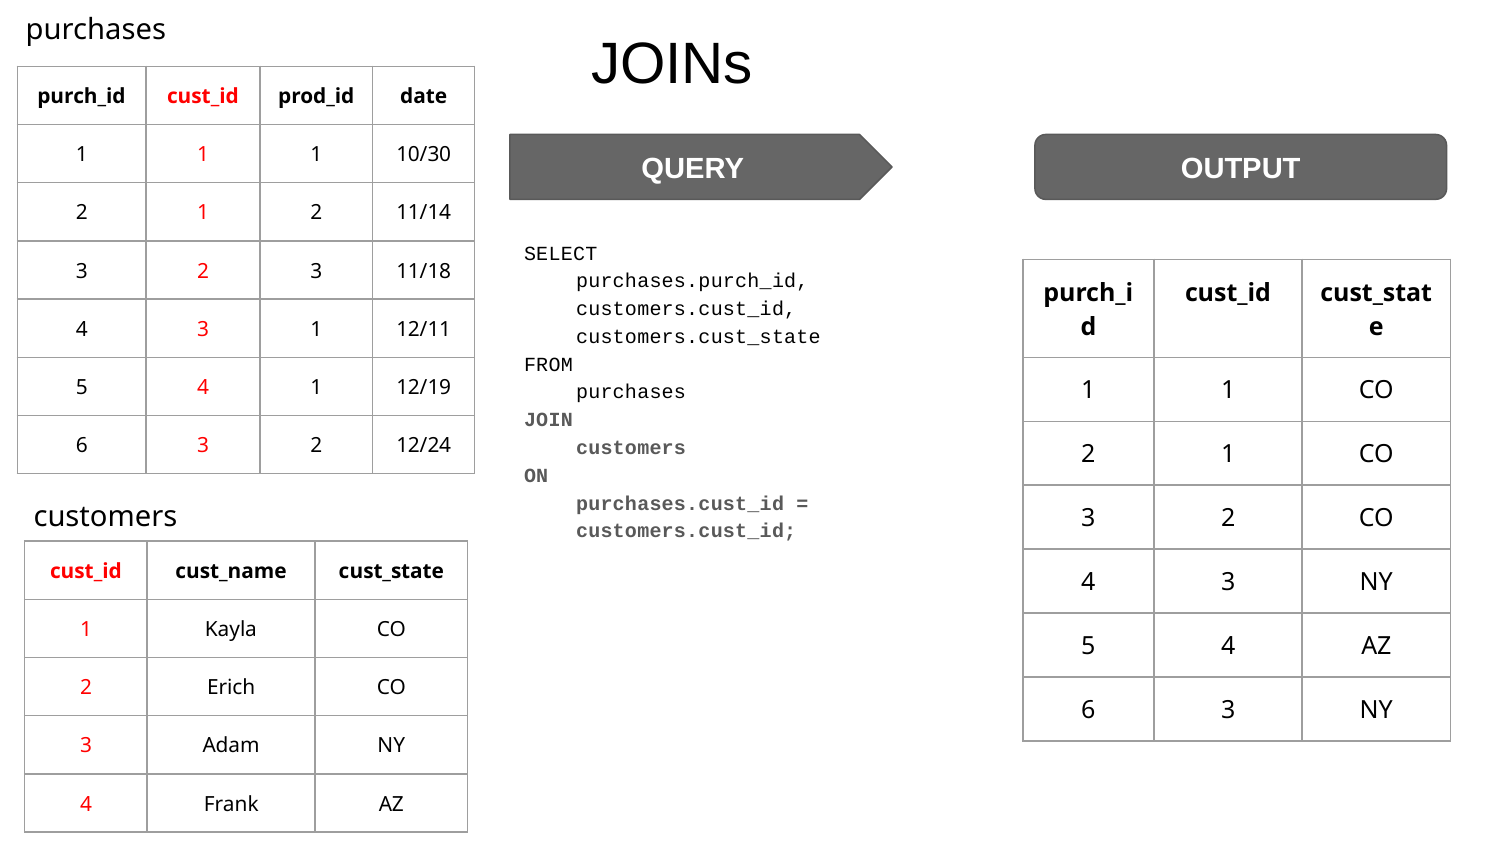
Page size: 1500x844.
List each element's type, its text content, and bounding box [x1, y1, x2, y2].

table_header purch_id [1024, 260, 1153, 357]
table_cell Kayla [148, 600, 314, 657]
list SELECT purchases.purch_id, customers.cust_id, customers.cust_state FROM purchases JOIN customers ON purchases.cust_id = customers.cust_id; [509, 221, 1032, 559]
table_cell AZ [316, 775, 467, 831]
table_cell 3 [147, 416, 259, 473]
table_cell 1 [147, 183, 259, 240]
text_box OUTPUT [1034, 134, 1447, 200]
title JOINs [576, 10, 791, 113]
text_box purchases [10, 0, 247, 60]
table_header cust_id [25, 548, 146, 599]
table_cell 3 [1024, 486, 1153, 548]
table_cell 12/19 [373, 358, 474, 415]
table_cell Frank [148, 775, 314, 831]
table_cell CO [1303, 422, 1450, 484]
table_cell 4 [1155, 614, 1301, 676]
table_cell 1 [1155, 358, 1301, 421]
text_box QUERY [509, 134, 893, 200]
table_cell 12/24 [373, 416, 474, 473]
table_cell 1 [147, 125, 259, 182]
table_cell CO [1303, 358, 1450, 421]
table_cell 3 [147, 300, 259, 357]
table_cell 3 [1155, 678, 1301, 740]
table_cell 1 [1024, 358, 1153, 421]
table_header cust_name [148, 542, 314, 599]
table_cell 3 [1155, 550, 1301, 612]
table_cell 4 [1024, 550, 1153, 612]
table_cell 1 [25, 600, 146, 657]
table_cell 2 [1024, 422, 1153, 484]
table_cell 4 [147, 358, 259, 415]
table_cell 4 [18, 300, 145, 357]
table_cell NY [1303, 550, 1450, 612]
table_cell 1 [261, 125, 372, 182]
table_cell 2 [147, 242, 259, 298]
table_cell 11/14 [373, 183, 474, 240]
table_cell 6 [18, 416, 145, 473]
table_header cust_state [316, 542, 467, 599]
table_header cust_id [147, 67, 259, 124]
table_cell 2 [25, 658, 146, 715]
table_cell CO [1303, 486, 1450, 548]
table_header prod_id [261, 67, 372, 124]
table_cell CO [316, 658, 467, 715]
table_cell Adam [148, 716, 314, 773]
table_cell CO [316, 600, 467, 657]
table_cell NY [316, 716, 467, 773]
table_cell 3 [261, 242, 372, 298]
table_header purch_id [18, 67, 145, 124]
table_cell 1 [261, 358, 372, 415]
table_cell 6 [1024, 678, 1153, 740]
table_cell 2 [1155, 486, 1301, 548]
table_cell 10/30 [373, 125, 474, 182]
table_header cust_state [1303, 260, 1450, 357]
table_cell 1 [1155, 422, 1301, 484]
table_cell 2 [261, 416, 372, 473]
table_cell 4 [25, 775, 146, 831]
table_header cust_id [1155, 260, 1301, 357]
table_cell 2 [261, 183, 372, 240]
table_cell 5 [18, 358, 145, 415]
table_cell 5 [1024, 614, 1153, 676]
table_cell 1 [261, 300, 372, 357]
table_cell 12/11 [373, 300, 474, 357]
table_cell 11/18 [373, 242, 474, 298]
table_cell 2 [18, 183, 145, 240]
table_cell Erich [148, 658, 314, 715]
table_cell 3 [25, 716, 146, 773]
table_cell NY [1303, 678, 1450, 740]
table_cell 1 [18, 125, 145, 182]
text_box customers [18, 482, 255, 548]
table_header date [373, 67, 474, 124]
table_cell 3 [18, 242, 145, 298]
table_cell AZ [1303, 614, 1450, 676]
